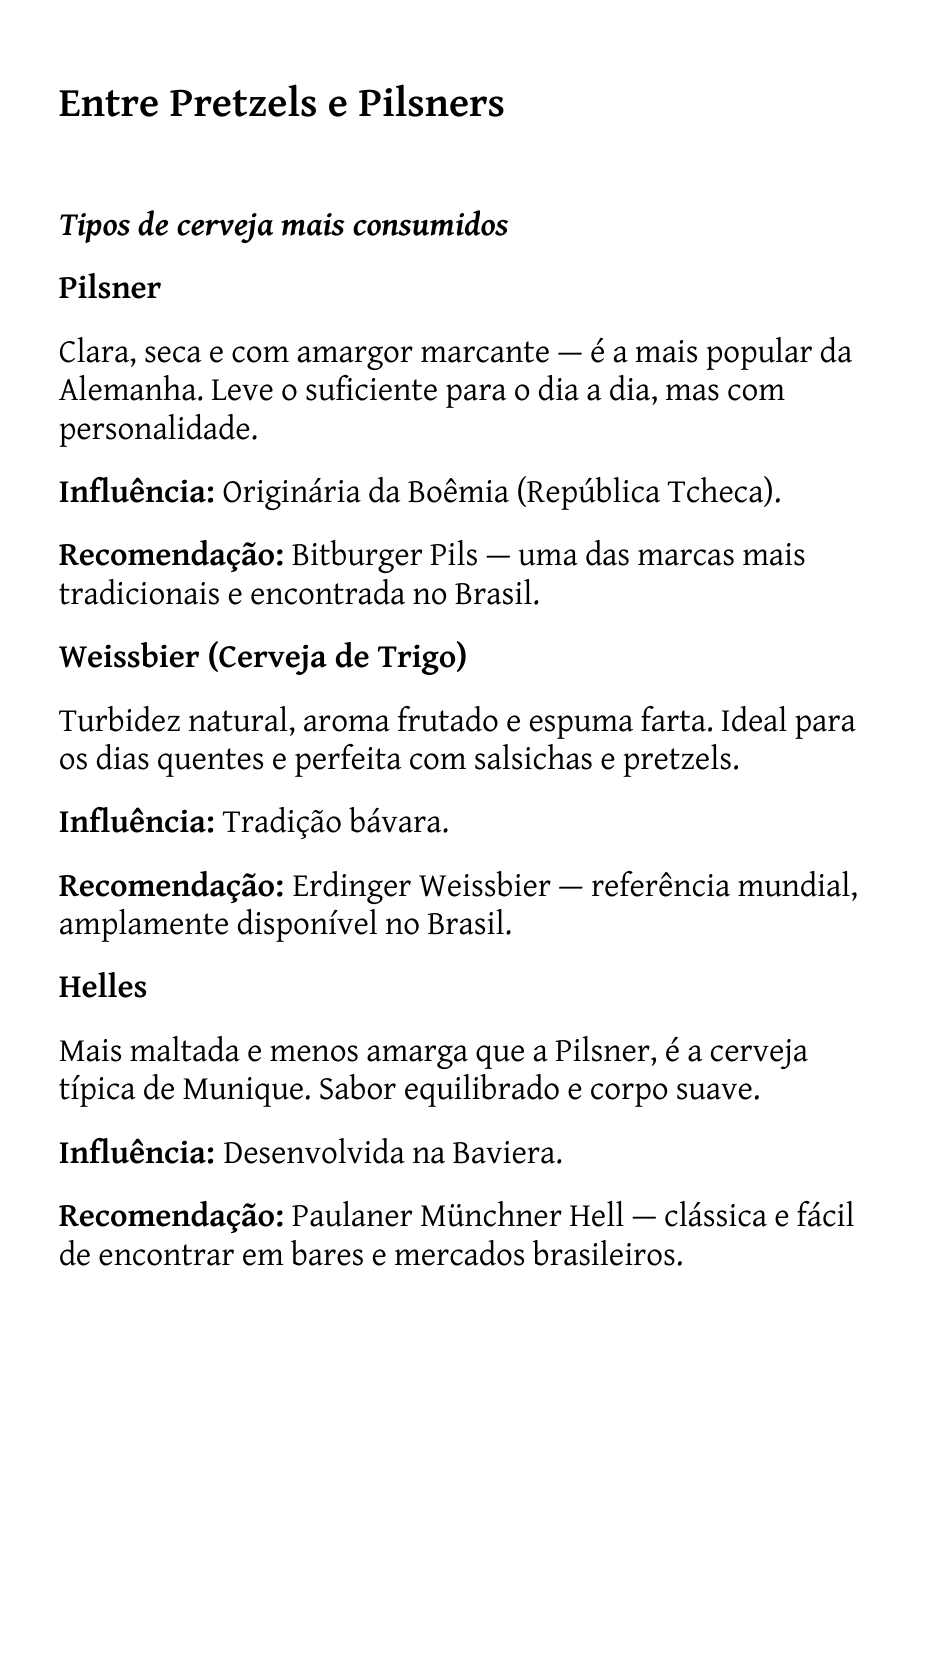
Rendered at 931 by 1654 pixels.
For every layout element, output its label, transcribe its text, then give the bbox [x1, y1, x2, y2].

list Tipos de cerveja mais consumidos Pilsner Clara, seca e com amargor marcante — é a mais popular da Alemanha. Leve o suficiente para o dia a dia, mas com personalidade. Influência: Originária da Boêmia (República Tcheca). Recomendação: Bitburger Pils — uma das marcas mais tradicionais e encontrada no Brasil. Weissbier (Cerveja de Trigo) Turbidez natural, aroma frutado e espuma farta. Ideal para os dias quentes e perfeita com salsichas e pretzels. Influência: Tradição bávara. Recomendação: Erdinger Weissbier — referência mundial, amplamente disponível no Brasil. Helles Mais maltada e menos amarga que a Pilsner, é a cerveja típica de Munique. Sabor equilibrado e corpo suave. Influência: Desenvolvida na Baviera. Recomendação: Paulaner Münchner Hell — clássica e fácil de encontrar em bares e mercados brasileiros. [59, 206, 872, 1457]
title Entre Pretzels e Pilsners [59, 75, 872, 134]
